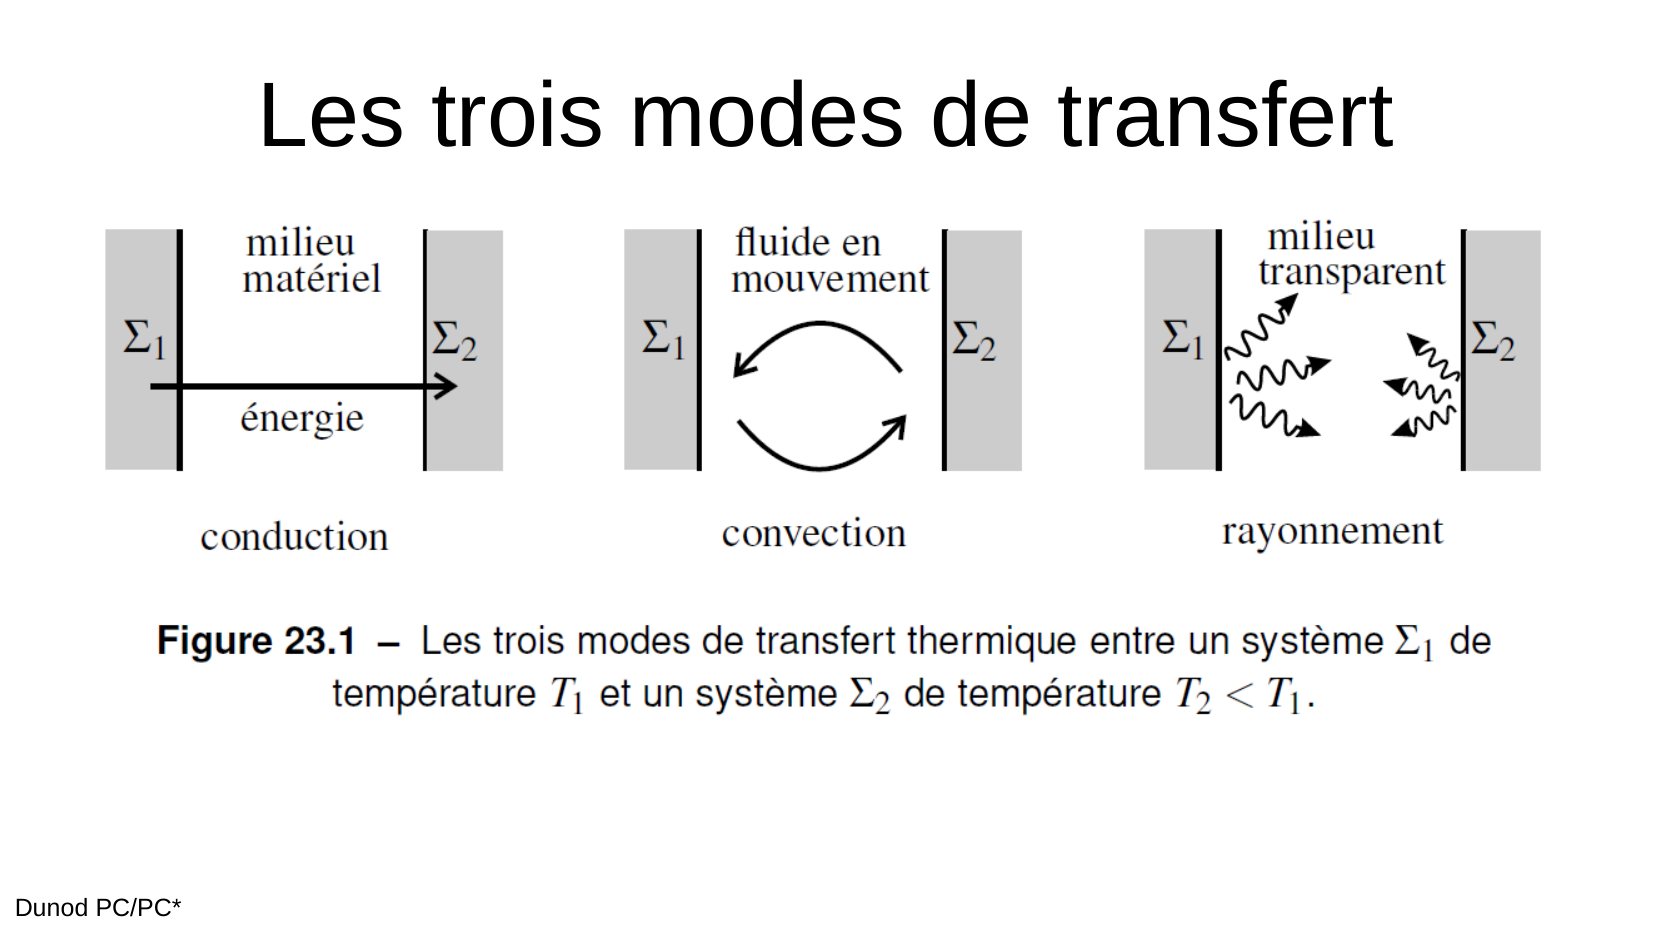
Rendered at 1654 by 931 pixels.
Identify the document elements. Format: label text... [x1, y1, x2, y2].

picture [13, 183, 1651, 753]
text_box Dunod PC/PC* [0, 885, 331, 931]
title Les trois modes de transfert [82, 37, 1571, 183]
